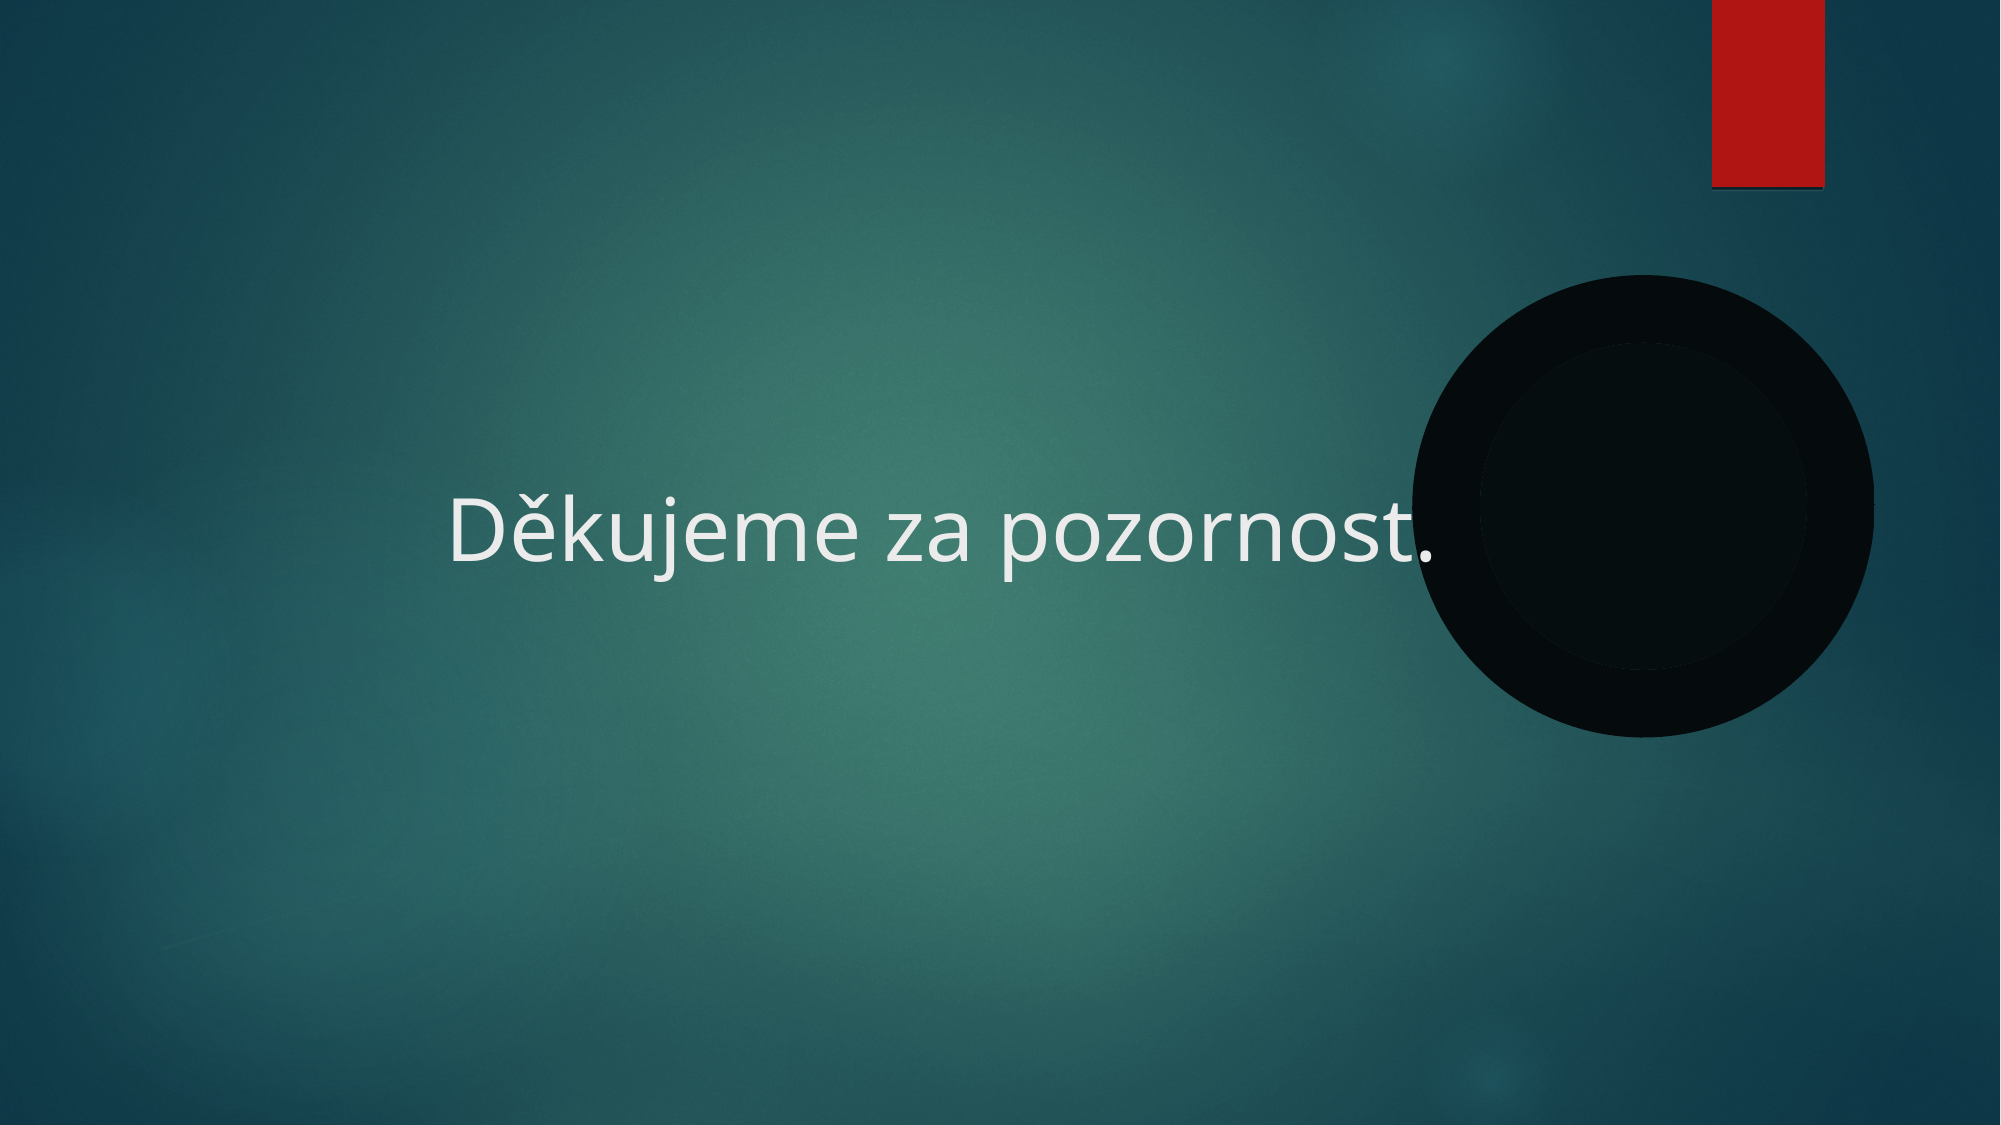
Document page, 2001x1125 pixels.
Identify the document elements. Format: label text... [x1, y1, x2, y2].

title Děkujeme za pozornost. [430, 466, 1735, 684]
